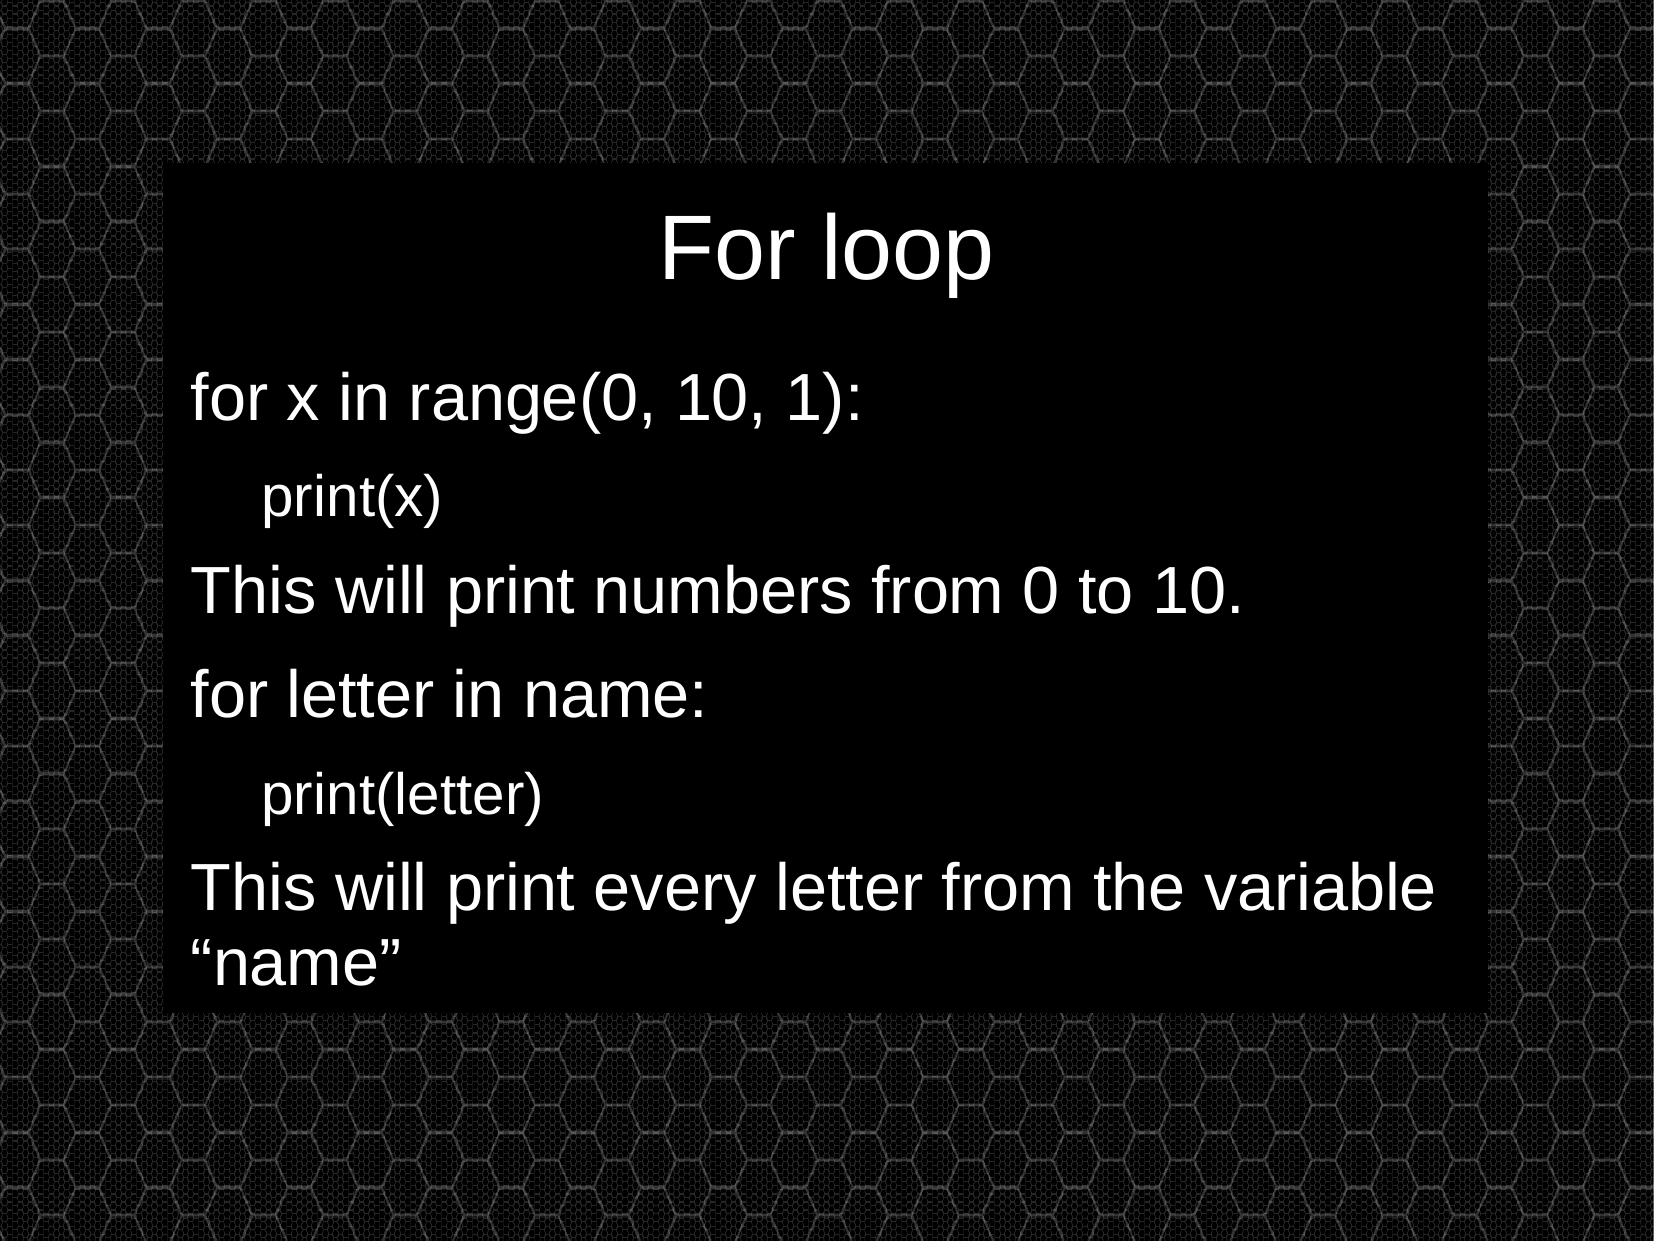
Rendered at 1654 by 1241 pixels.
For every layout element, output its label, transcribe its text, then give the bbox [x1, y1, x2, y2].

title For loop [82, 165, 1571, 331]
list for x in range(0, 10, 1): print(x) This will print numbers from 0 to 10. for letter in name: print(letter) This will print every letter from the variable “name” [120, 360, 1501, 1010]
picture [0, 0, 1654, 1241]
